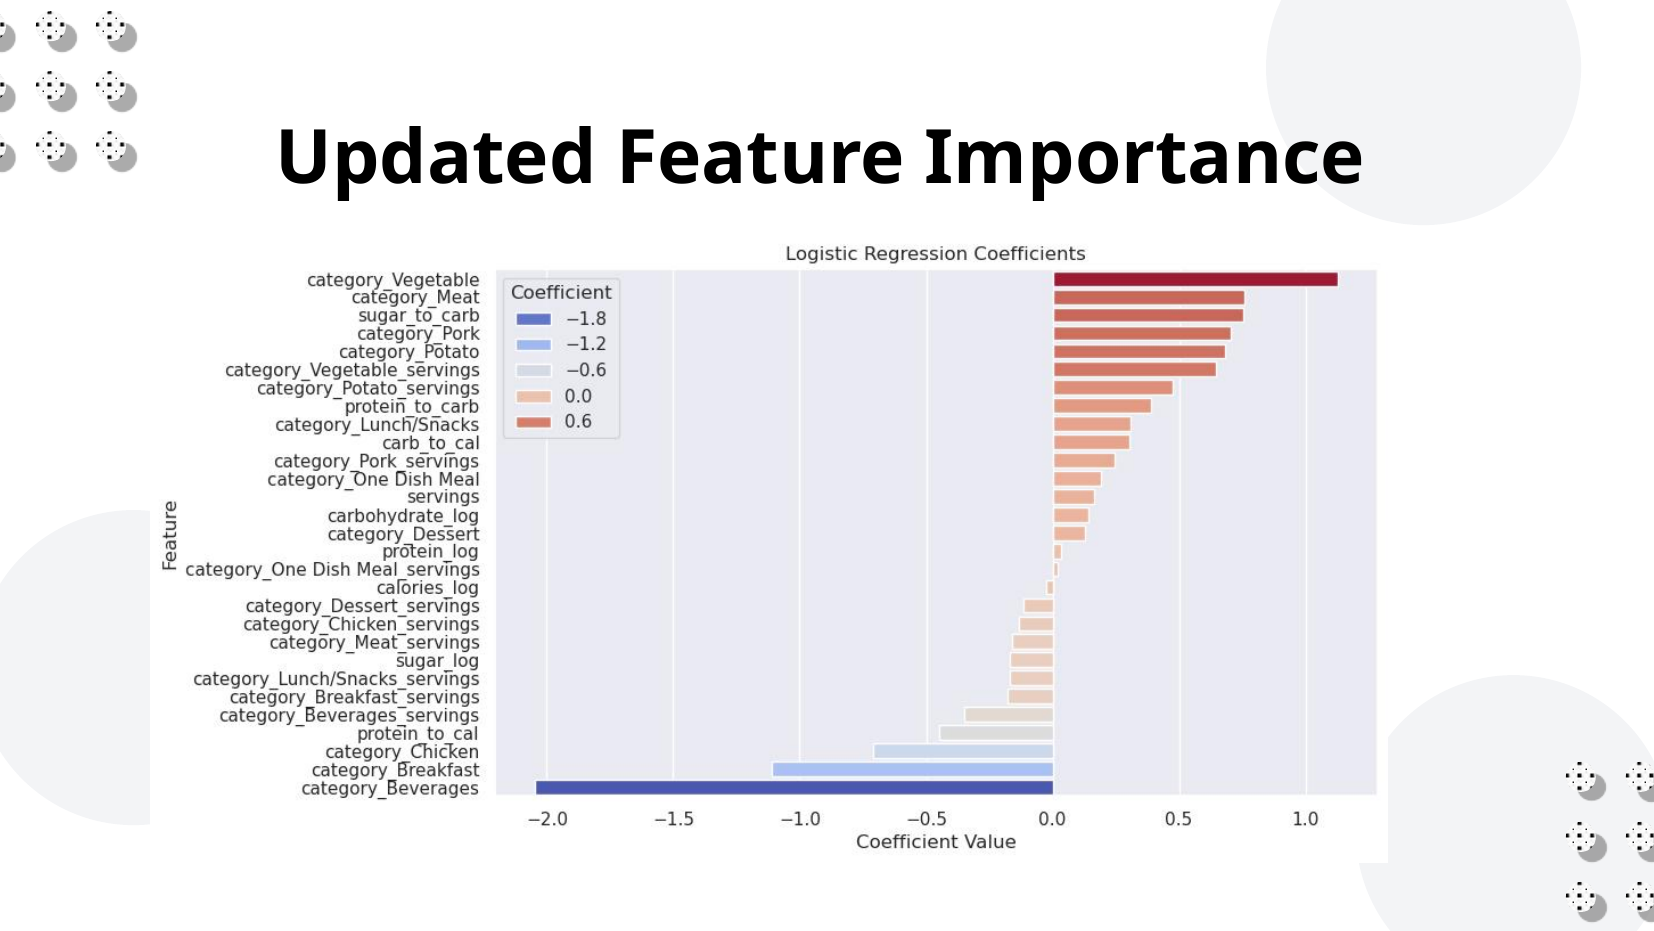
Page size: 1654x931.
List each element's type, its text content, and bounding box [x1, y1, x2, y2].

picture [35, 71, 66, 102]
picture [1565, 881, 1596, 912]
picture [150, 235, 1388, 863]
picture [1625, 761, 1654, 792]
picture [35, 131, 67, 162]
picture [95, 11, 126, 42]
picture [0, 74, 6, 99]
picture [0, 134, 7, 159]
picture [1565, 761, 1596, 792]
picture [1565, 821, 1596, 852]
picture [1625, 881, 1654, 912]
picture [99, 71, 122, 76]
picture [35, 11, 66, 42]
picture [0, 14, 6, 39]
title Updated Feature Importance [76, 76, 1565, 233]
picture [1625, 821, 1654, 852]
